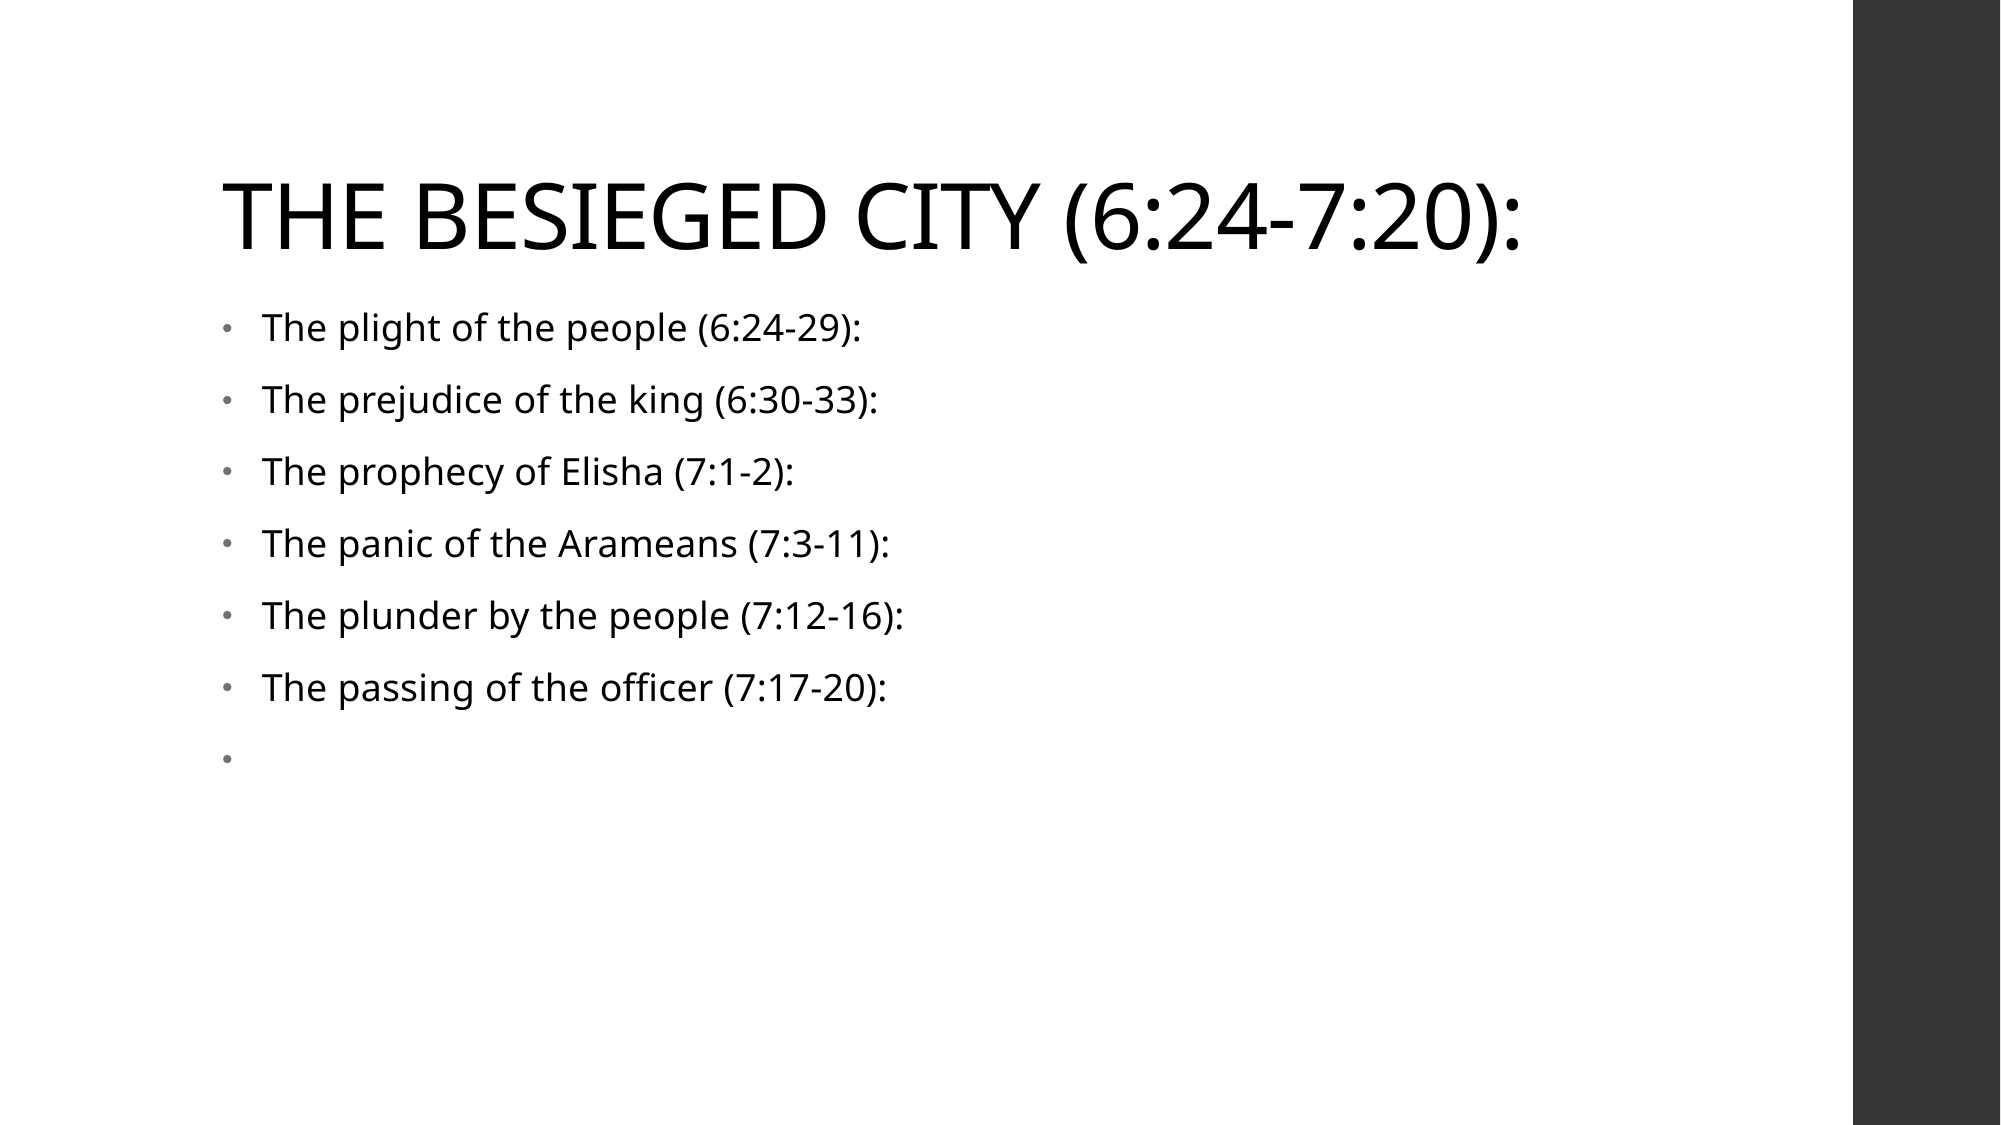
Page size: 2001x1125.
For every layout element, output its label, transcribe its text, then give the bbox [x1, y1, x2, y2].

title THE BESIEGED CITY (6:24-7:20): [206, 60, 1797, 278]
list The plight of the people (6:24-29): The prejudice of the king (6:30-33): The prophecy of Elisha (7:1-2): The panic of the Arameans (7:3-11): The plunder by the people (7:12-16): The passing of the officer (7:17-20): [206, 299, 1617, 1014]
